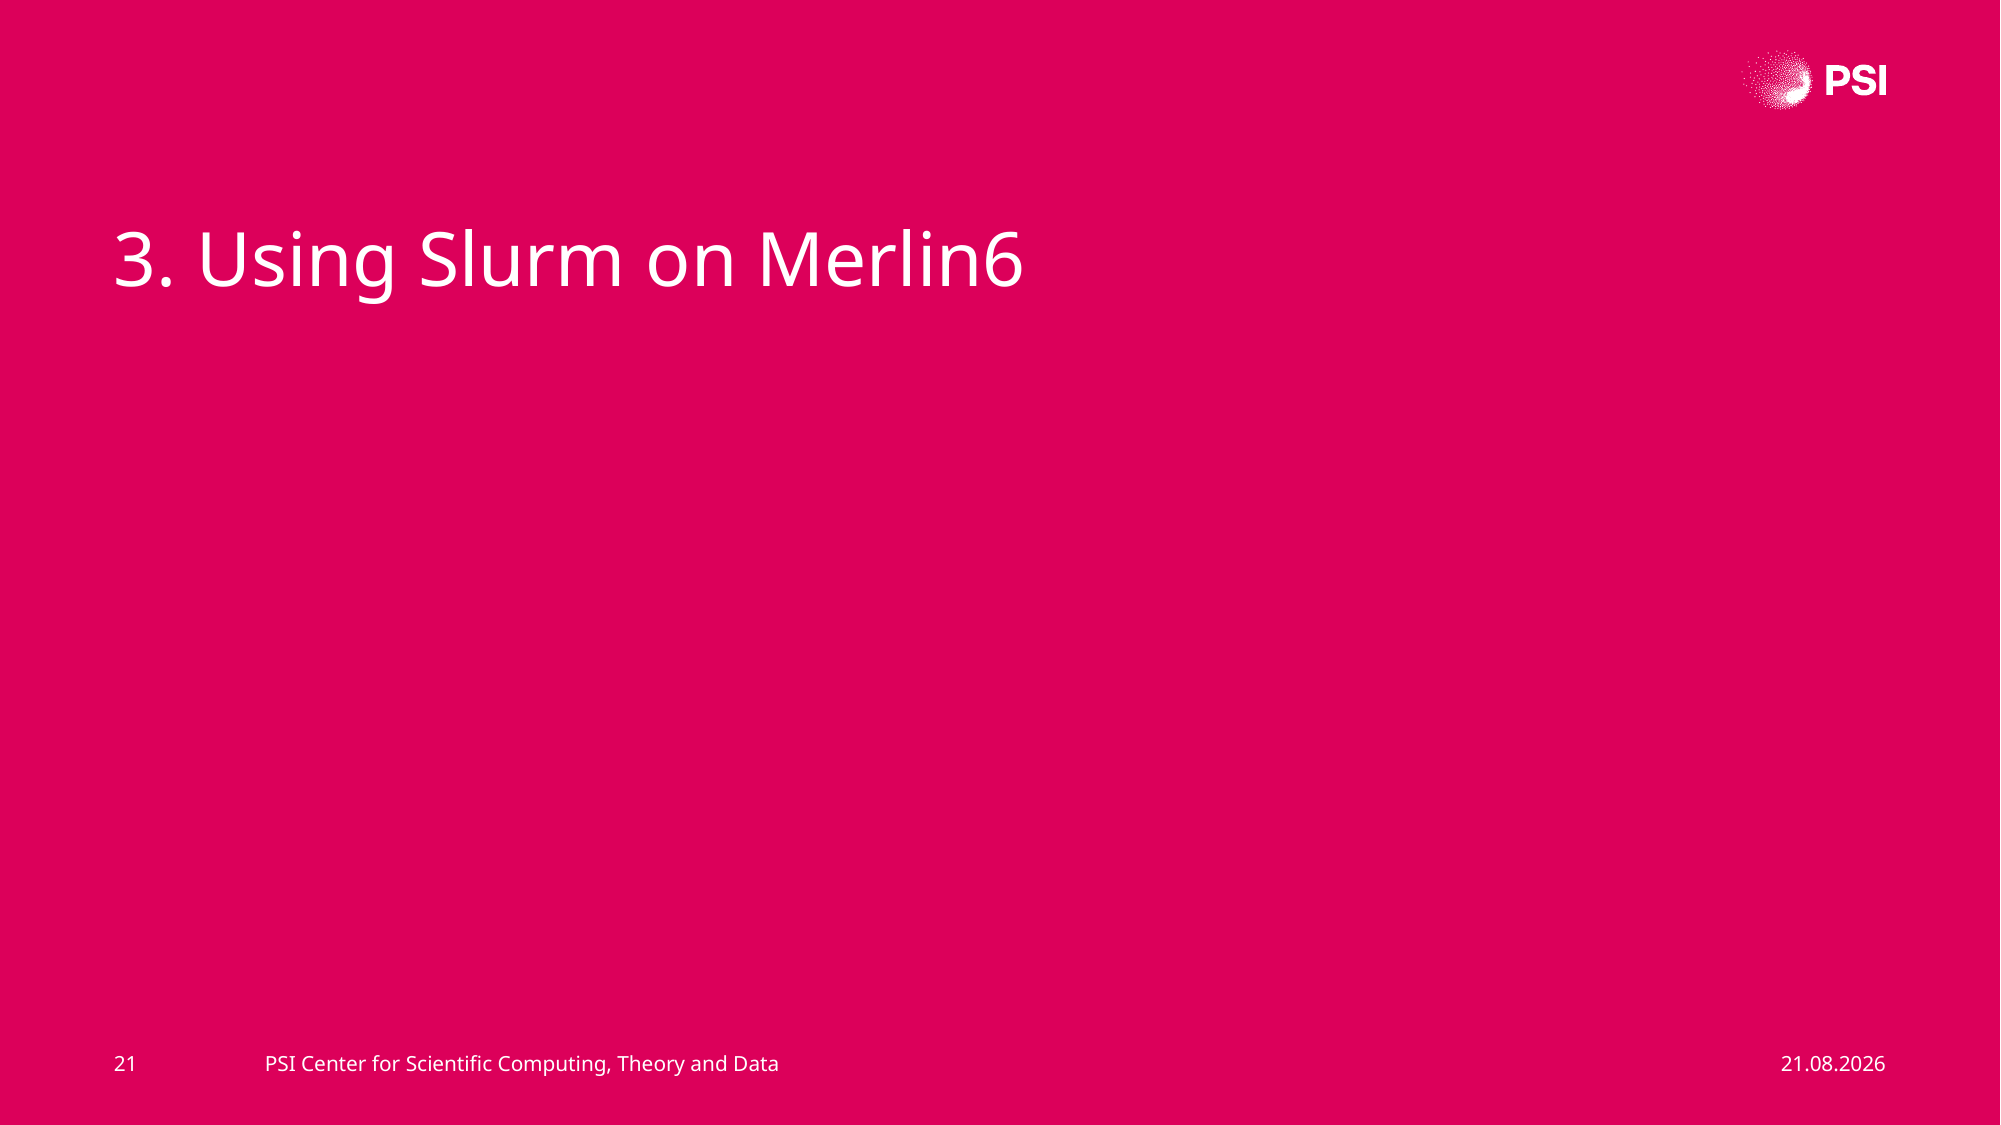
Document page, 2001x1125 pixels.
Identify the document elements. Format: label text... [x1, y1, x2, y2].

list 3. Using Slurm on Merlin6 [114, 211, 1585, 988]
